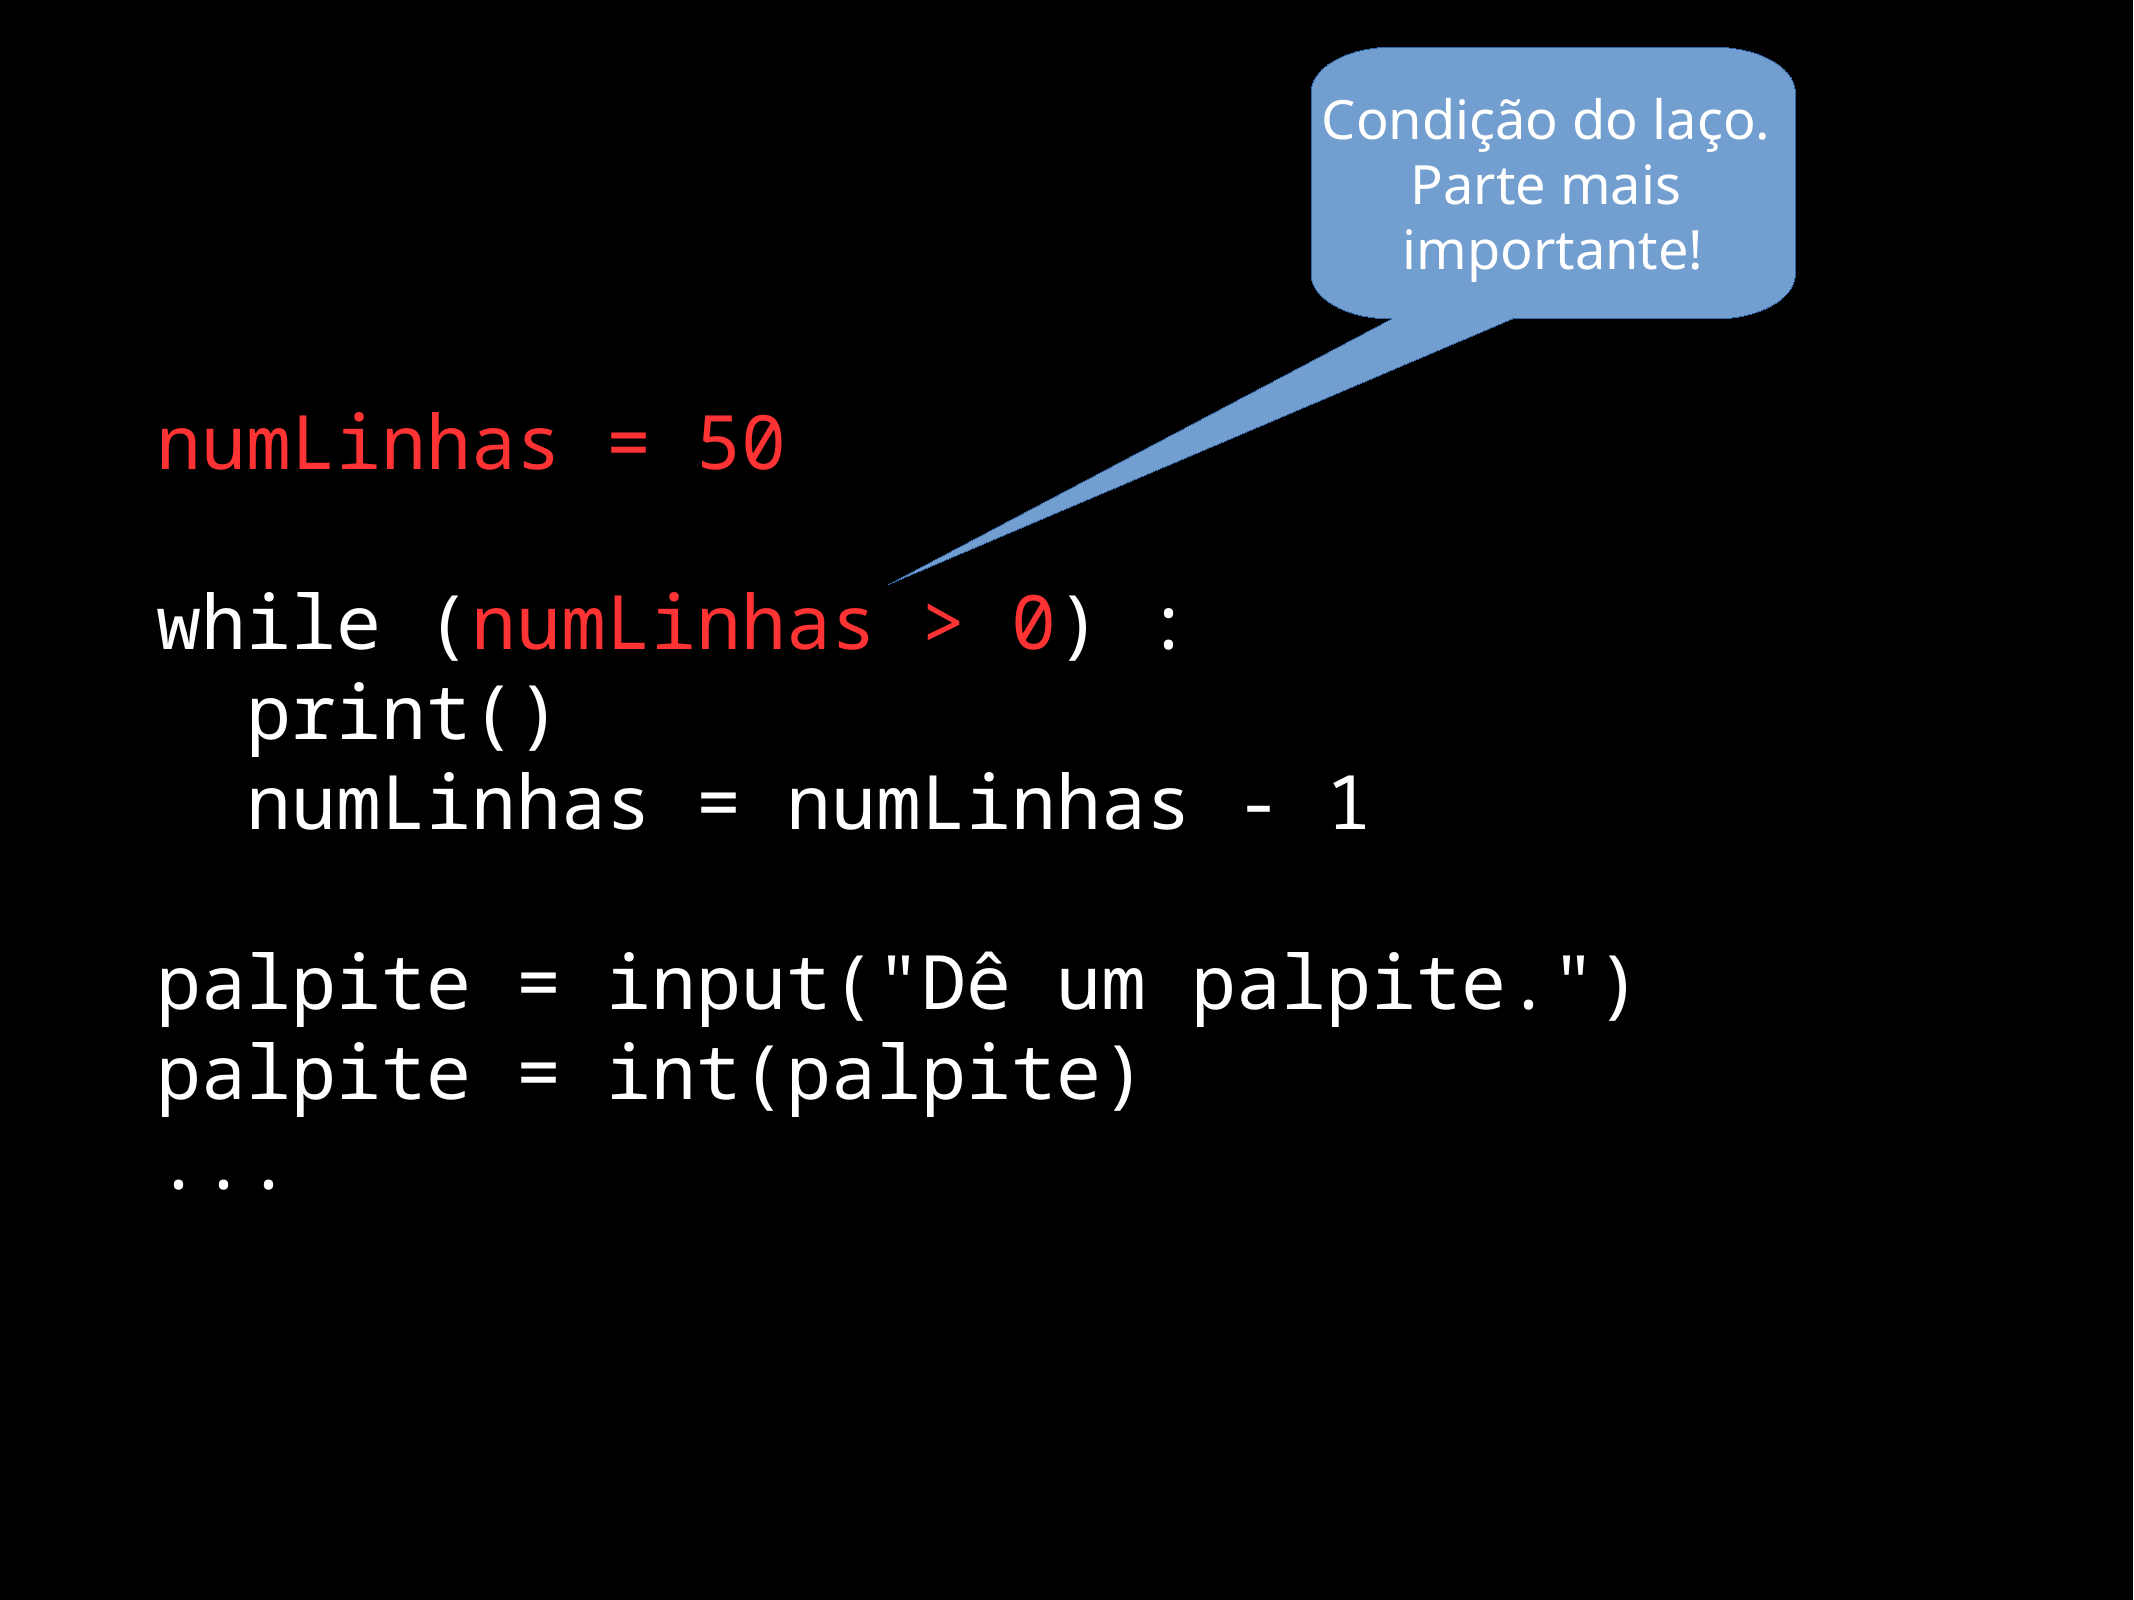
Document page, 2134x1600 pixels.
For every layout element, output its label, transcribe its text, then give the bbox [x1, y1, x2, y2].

list numLinhas = 50 while (numLinhas > 0) : print() numLinhas = numLinhas - 1 palpite = input("Dê um palpite.") palpite = int(palpite) ... [156, 105, 1978, 1495]
text_box Condição do laço. Parte mais importante! [888, 47, 1796, 585]
